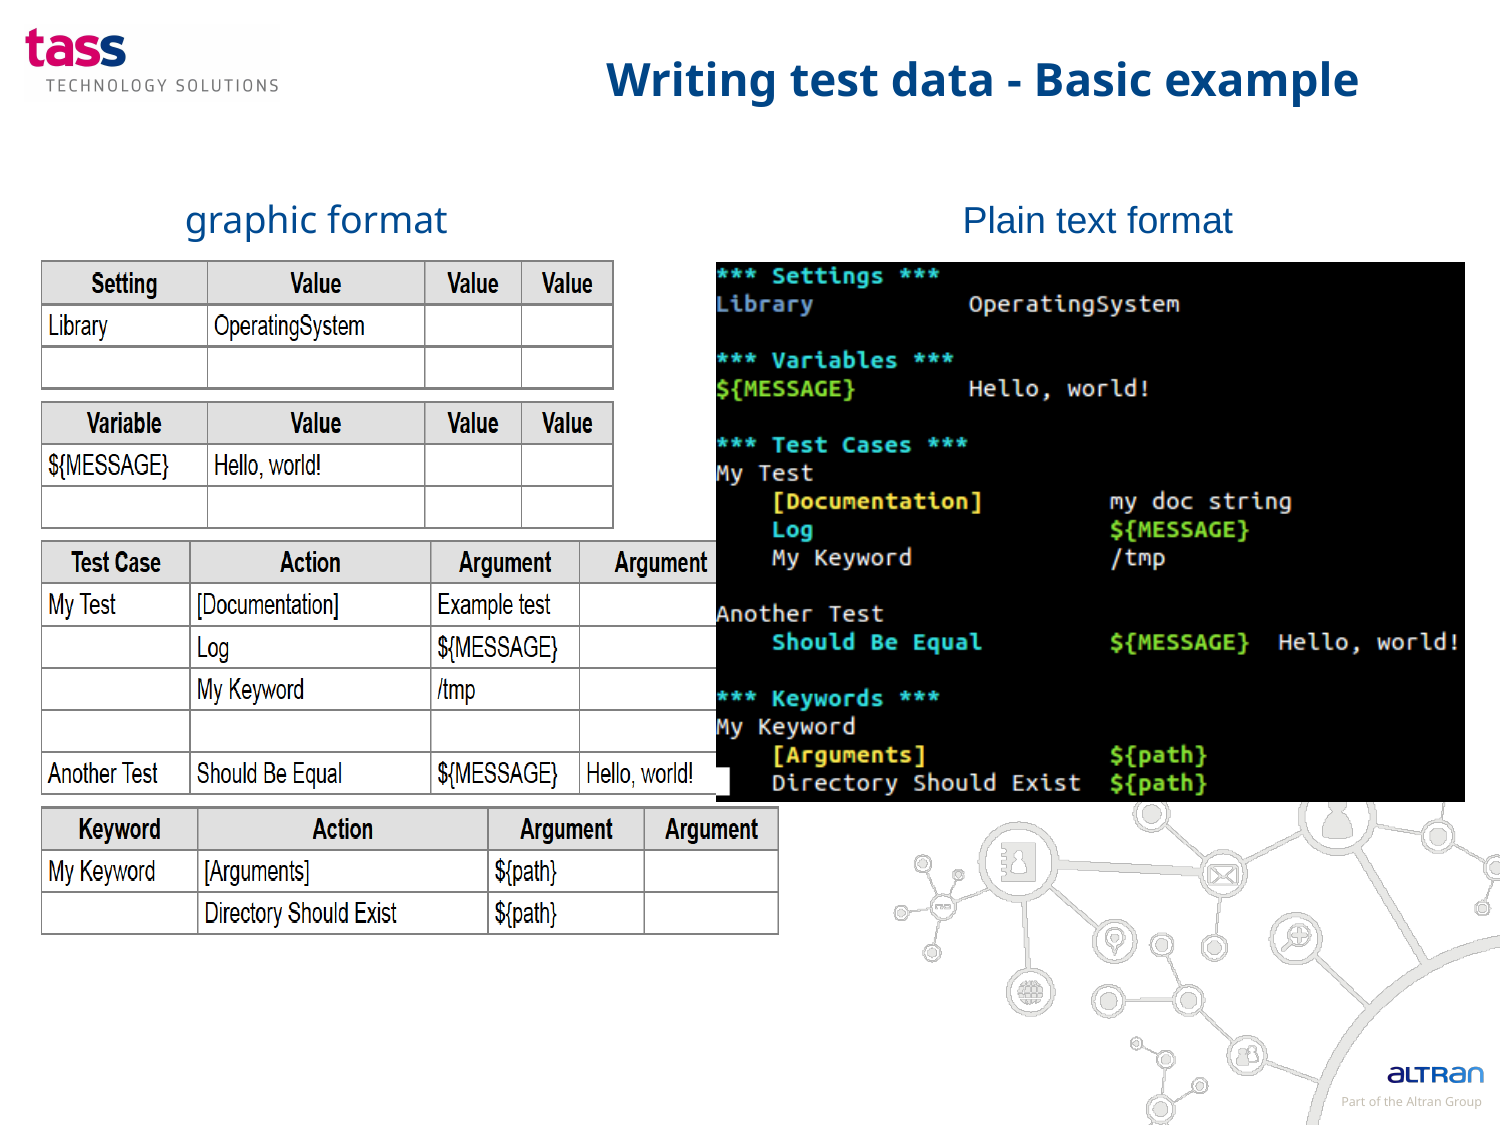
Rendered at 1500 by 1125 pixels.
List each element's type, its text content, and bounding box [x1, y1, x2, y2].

picture [1385, 1064, 1485, 1087]
title Writing test data - Basic example [336, 30, 1375, 126]
picture [24, 24, 280, 102]
list Plain text format [947, 143, 1344, 255]
picture [35, 253, 1465, 1125]
list graphic format [169, 143, 487, 255]
